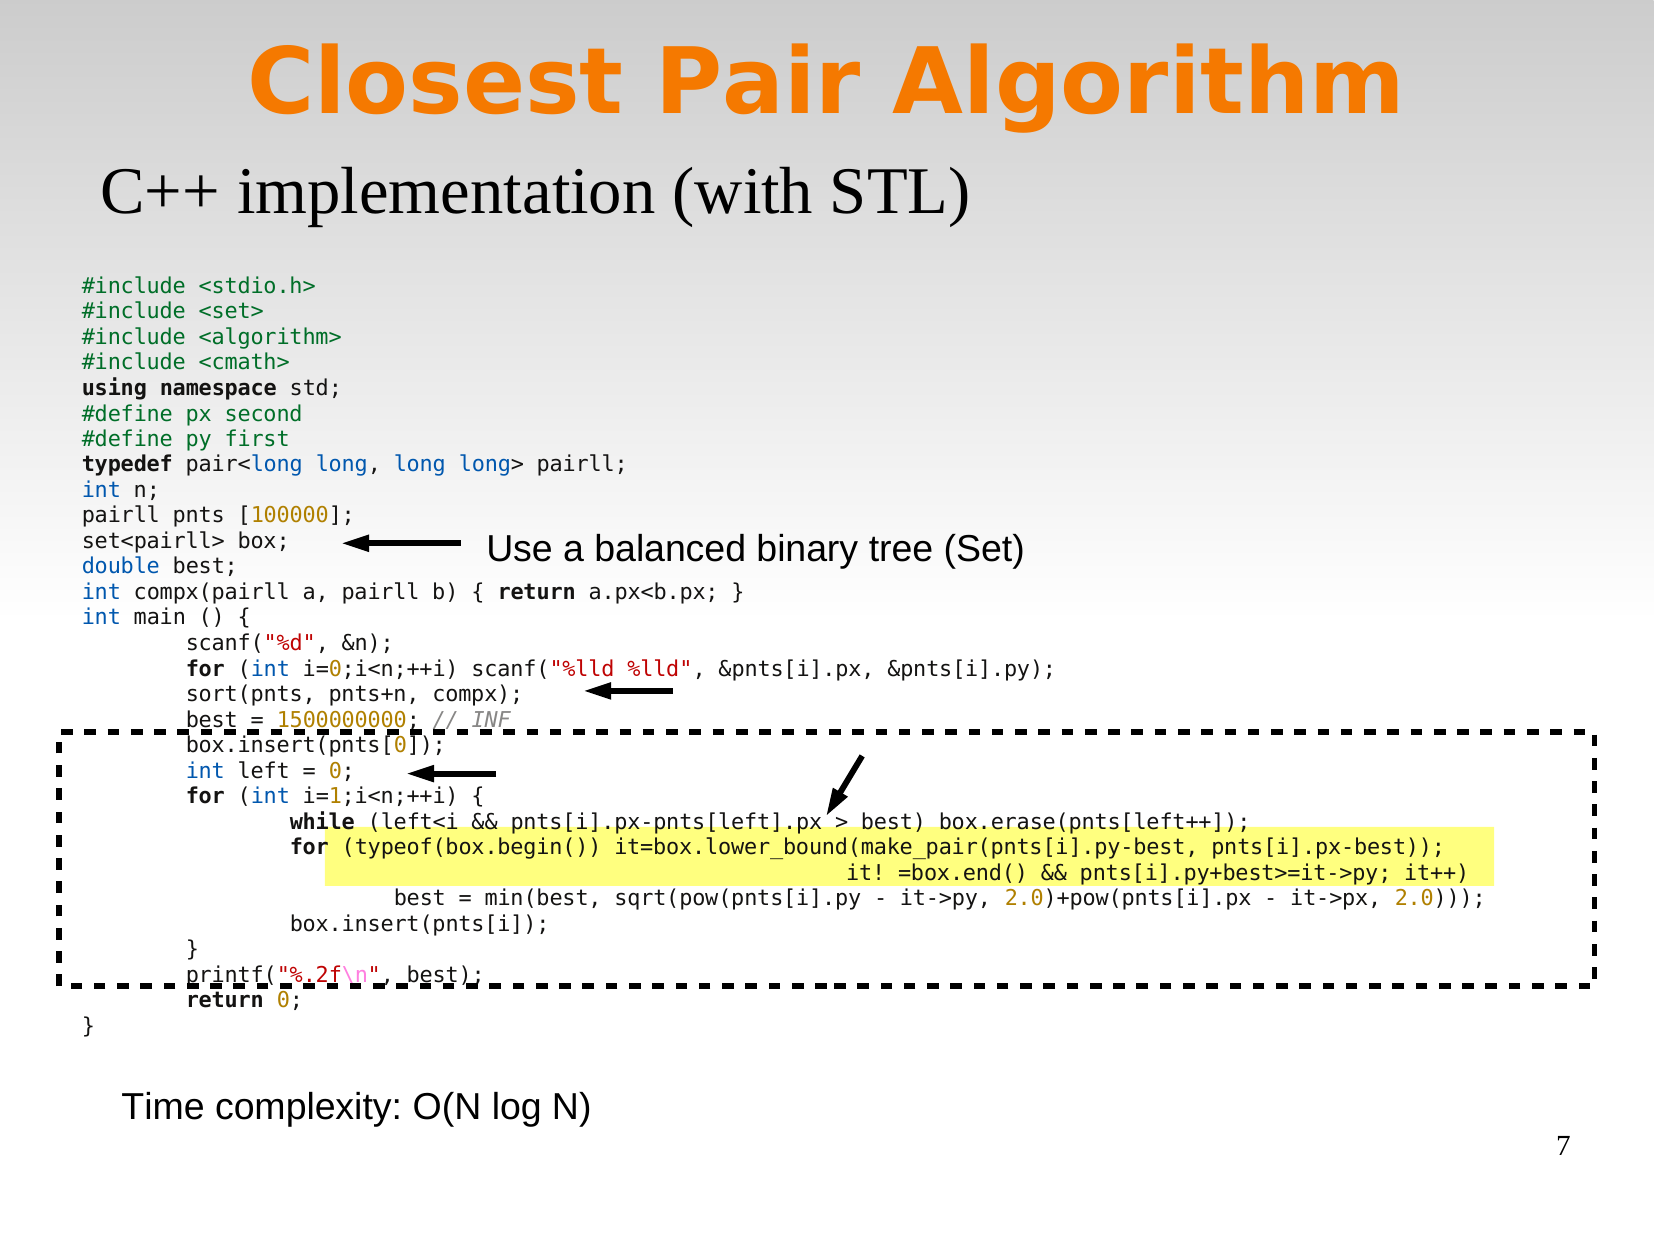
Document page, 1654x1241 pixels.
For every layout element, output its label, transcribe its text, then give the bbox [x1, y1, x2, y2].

title Closest Pair Algorithm [82, 0, 1571, 154]
list C++ implementation (with STL) [82, 154, 1571, 249]
text_box Time complexity: O(N log N) [109, 1080, 604, 1132]
text_box Use a balanced binary tree (Set) [471, 519, 1040, 577]
text_box #include <stdio.h> #include <set> #include <algorithm> #include <cmath> using namespace std; #define px second #define py first typedef pair<long long, long long> pairll; int n; pairll pnts [100000]; set<pairll> box; double best; int compx(pairll a, pairll b) { return a.px<b.px; } int main () { scanf("%d", &n); for (int i=0;i<n;++i) scanf("%lld %lld", &pnts[i].px, &pnts[i].py); sort(pnts, pnts+n, compx); best = 1500000000; // INF box.insert(pnts[0]); int left = 0; for (int i=1;i<n;++i) { while (left<i && pnts[i].px-pnts[left].px > best) box.erase(pnts[left++]); for (typeof(box.begin()) it=box.lower_bound(make_pair(pnts[i].py-best, pnts[i].px-best)); it! =box.end() && pnts[i].py+best>=it->py; it++) best = min(best, sqrt(pow(pnts[i].py - it->py, 2.0)+pow(pnts[i].px - it->px, 2.0))); box.insert(pnts[i]); } printf("%.2f\n", best); return 0; } [29, 265, 1607, 1046]
